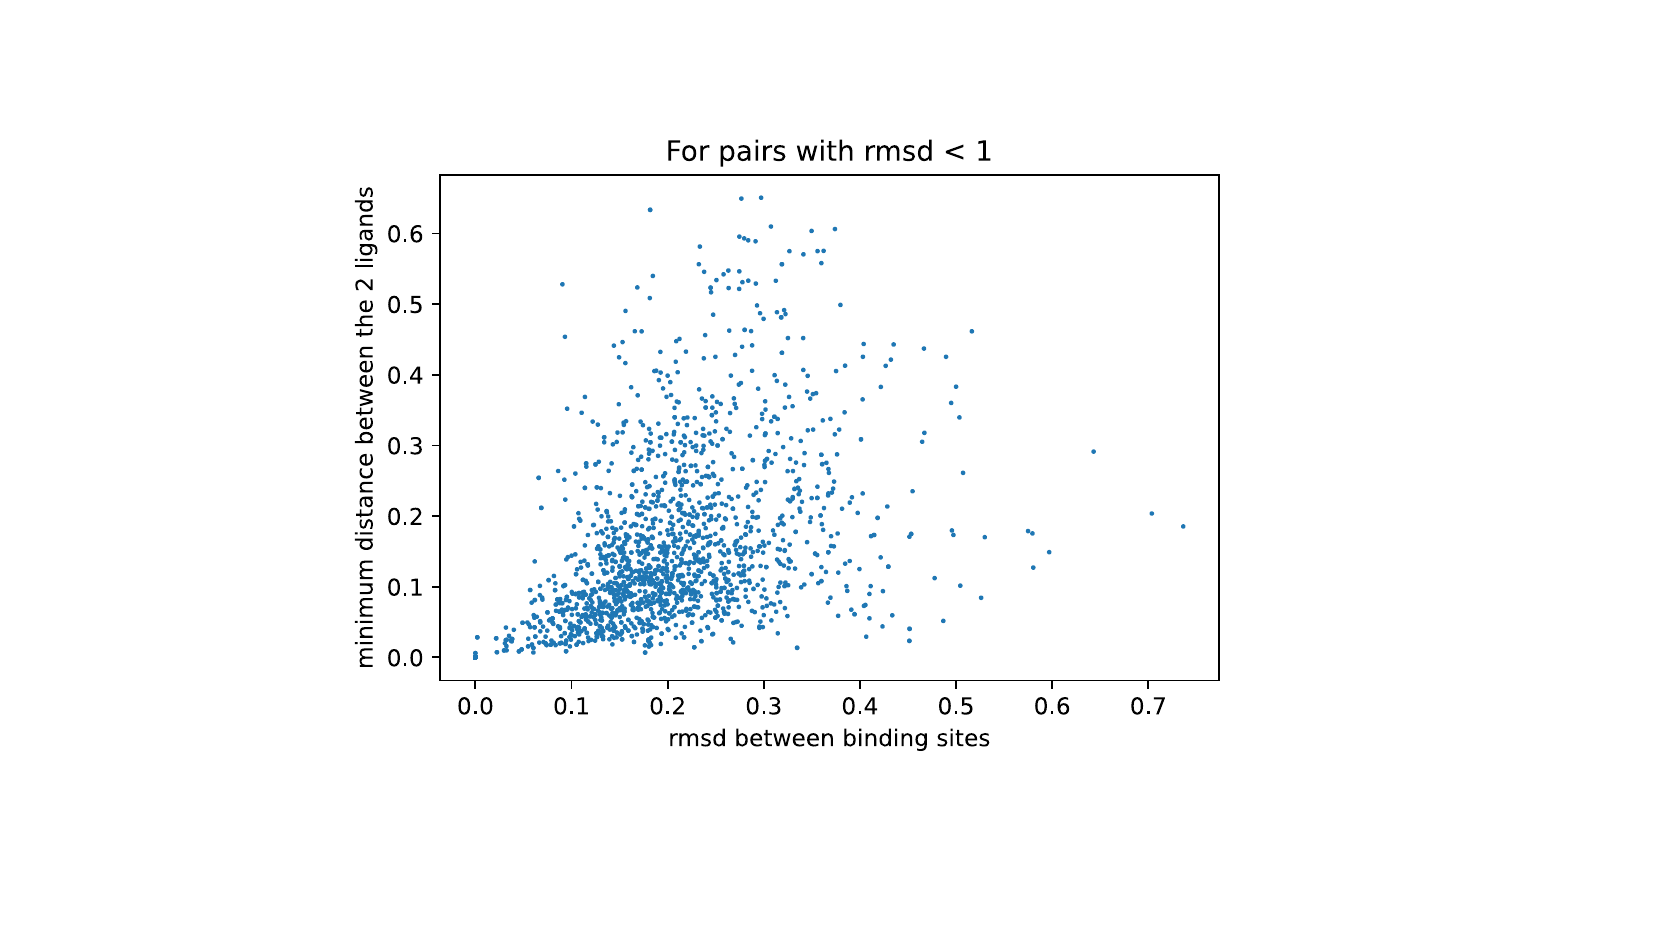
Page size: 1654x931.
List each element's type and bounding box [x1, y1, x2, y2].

picture [313, 93, 1321, 766]
